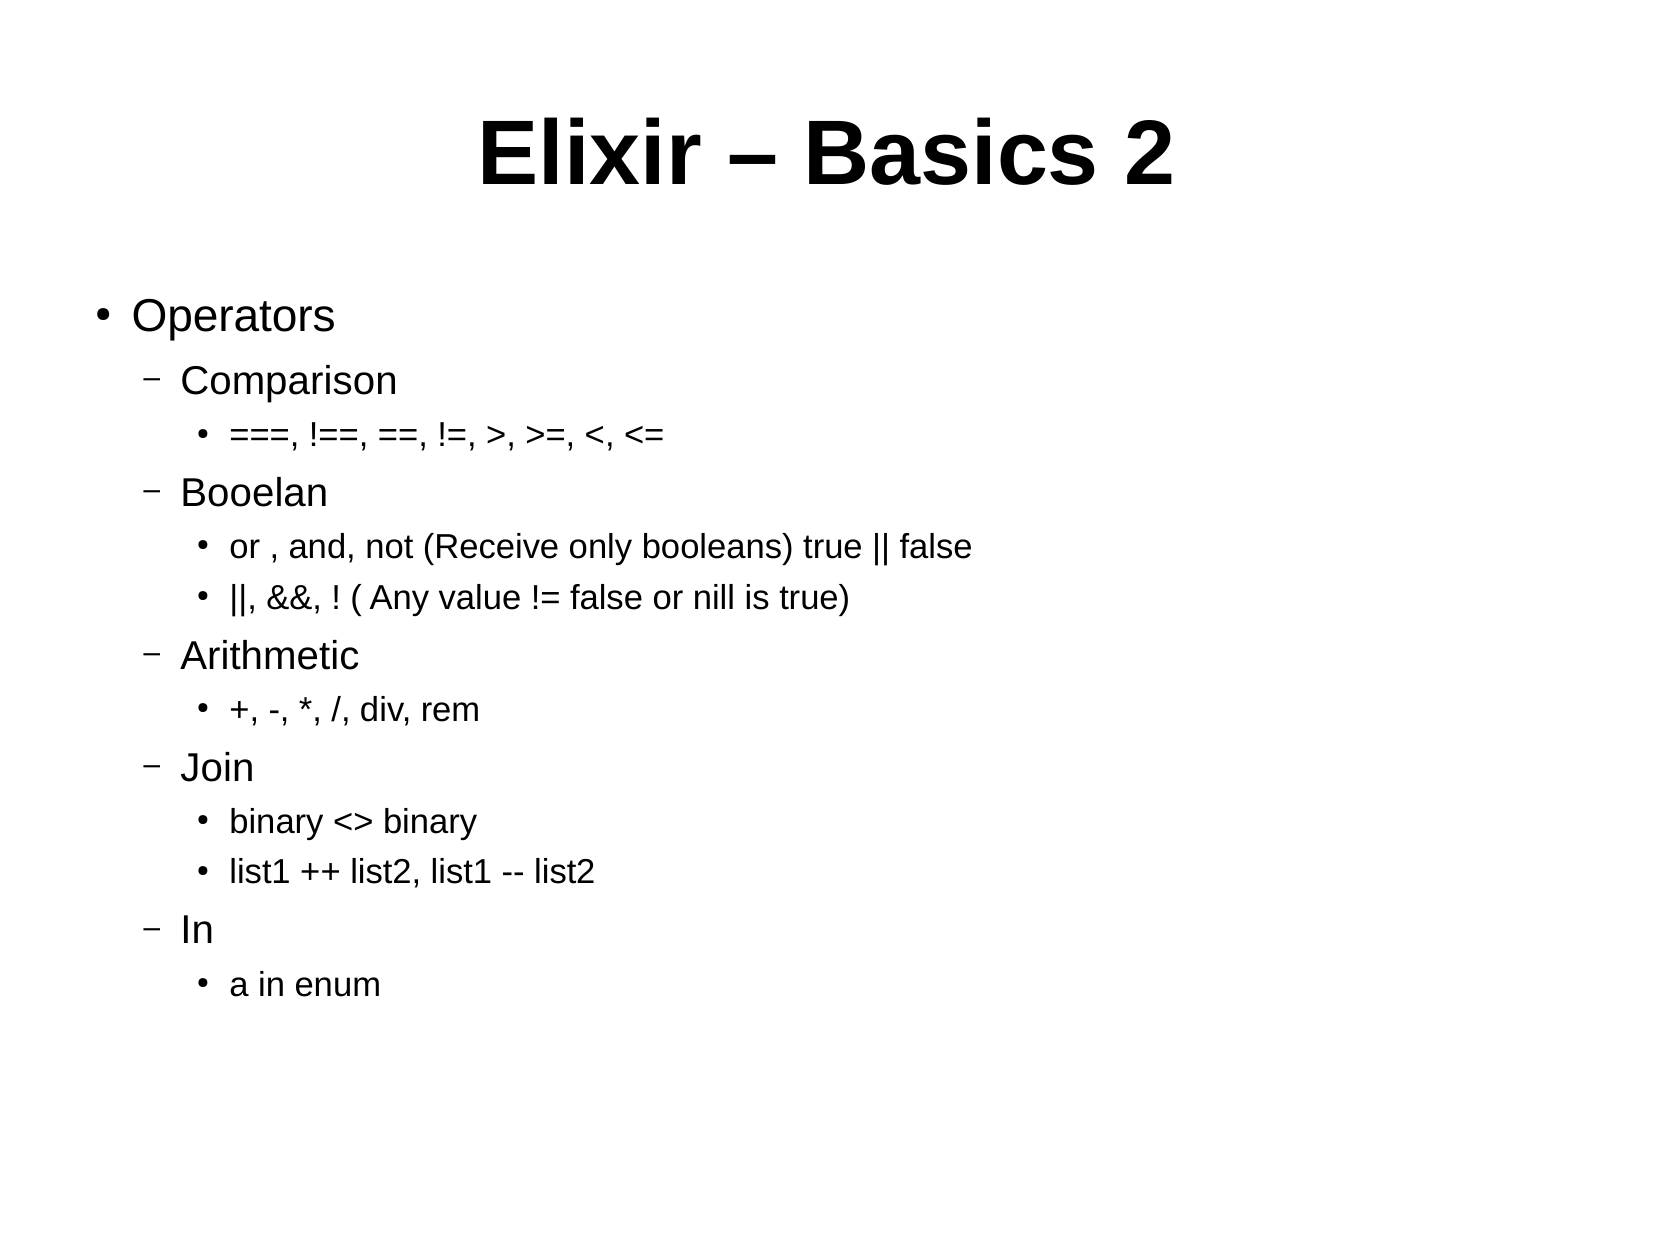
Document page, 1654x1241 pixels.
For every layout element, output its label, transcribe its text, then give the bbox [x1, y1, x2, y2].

list Operators Comparison ===, !==, ==, !=, >, >=, <, <= Booelan or , and, not (Receive only booleans) true || false ||, &&, ! ( Any value != false or nill is true) Arithmetic +, -, *, /, div, rem Join binary <> binary list1 ++ list2, list1 -- list2 In a in enum [82, 290, 1571, 1010]
title Elixir – Basics 2 [82, 49, 1571, 257]
